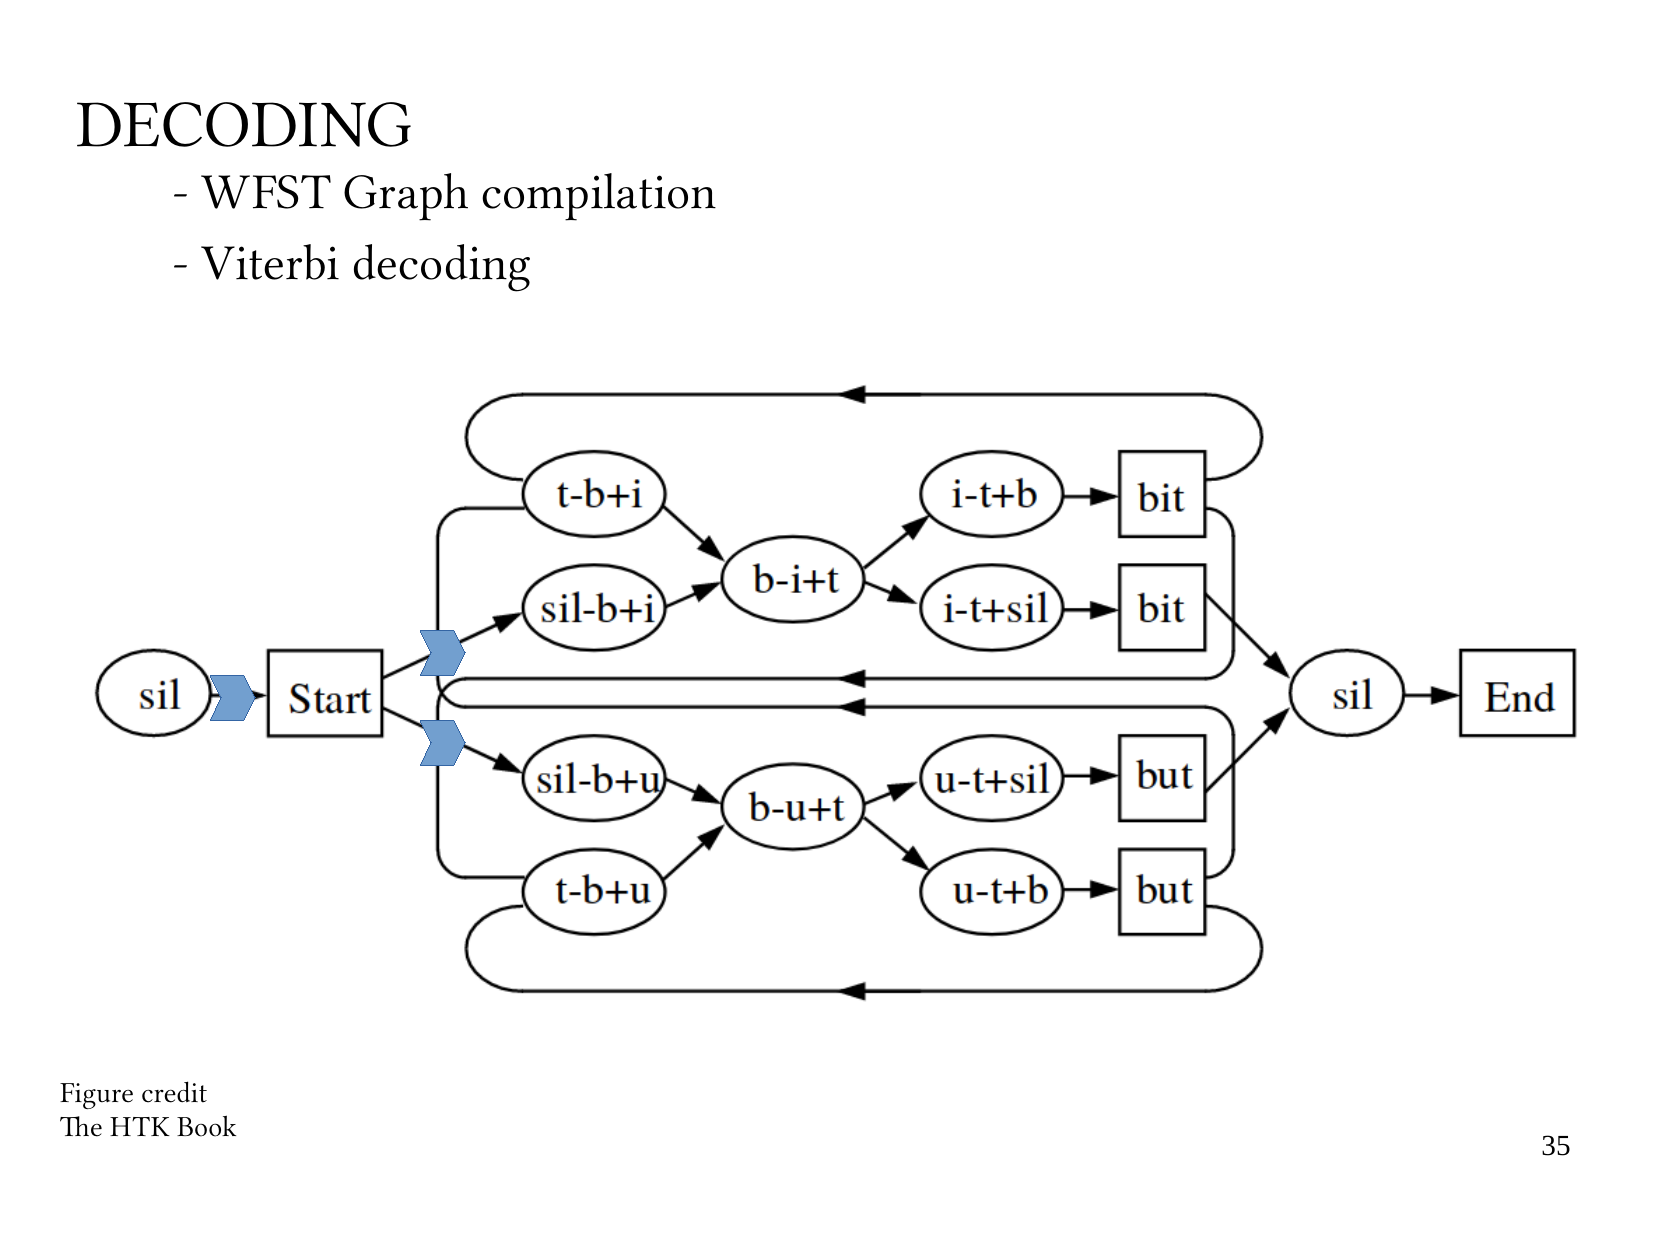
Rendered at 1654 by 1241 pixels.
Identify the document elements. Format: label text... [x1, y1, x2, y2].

text_box [420, 720, 466, 766]
text_box [420, 630, 466, 676]
picture [0, 299, 1654, 1081]
text_box [210, 675, 256, 721]
subtitle DECODING - WFST Graph compilation - Viterbi decoding FEATURE EXTRACTION - Sliding window feature extraction GMM MONOPHONE TRAINING - Flat-start - Baum-Welch re-estimation GMM TRIPHONE TRAINING - Phonetic decision tree - Baum-Welch re-estimation Figure credit The HTK Book - Gradient descent via backprop [60, 1081, 1549, 1216]
subtitle DECODING - WFST Graph compilation - Viterbi decoding FEATURE EXTRACTION - Sliding window feature extraction GMM MONOPHONE TRAINING - Flat-start - Baum-Welch re-estimation GMM TRIPHONE TRAINING - Phonetic decision tree - Baum-Welch re-estimation Figure credit The HTK Book - Gradient descent via backprop [60, 72, 1549, 299]
